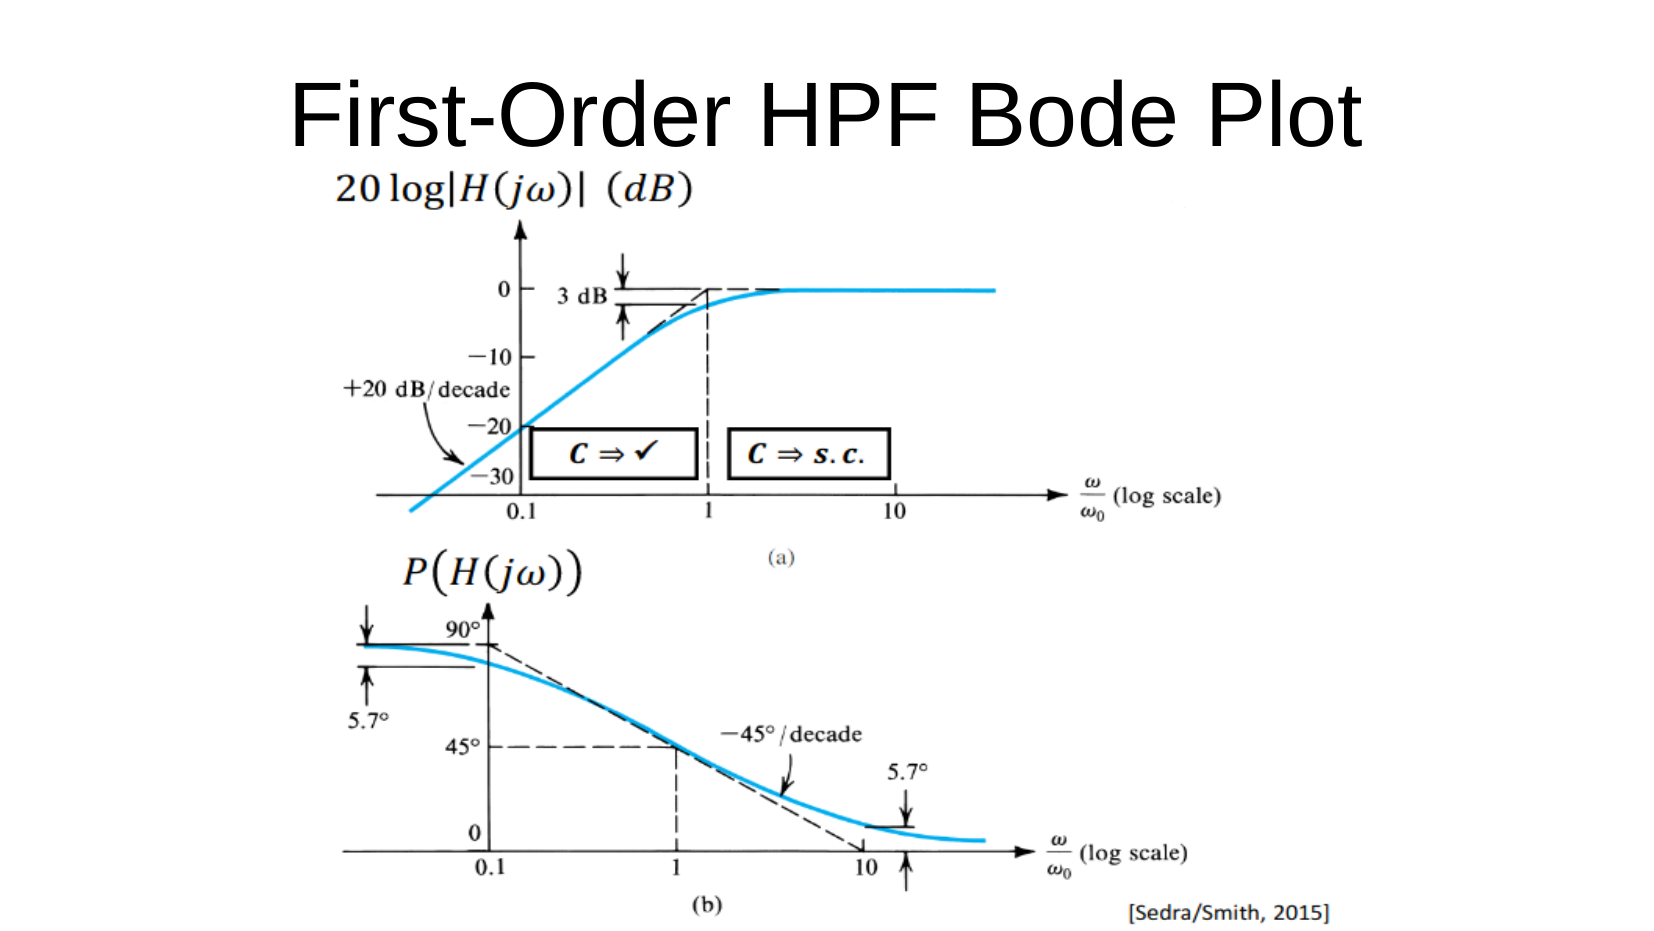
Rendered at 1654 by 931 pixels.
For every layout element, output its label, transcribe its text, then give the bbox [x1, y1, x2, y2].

picture [311, 164, 1342, 931]
title First-Order HPF Bode Plot [82, 37, 1571, 193]
